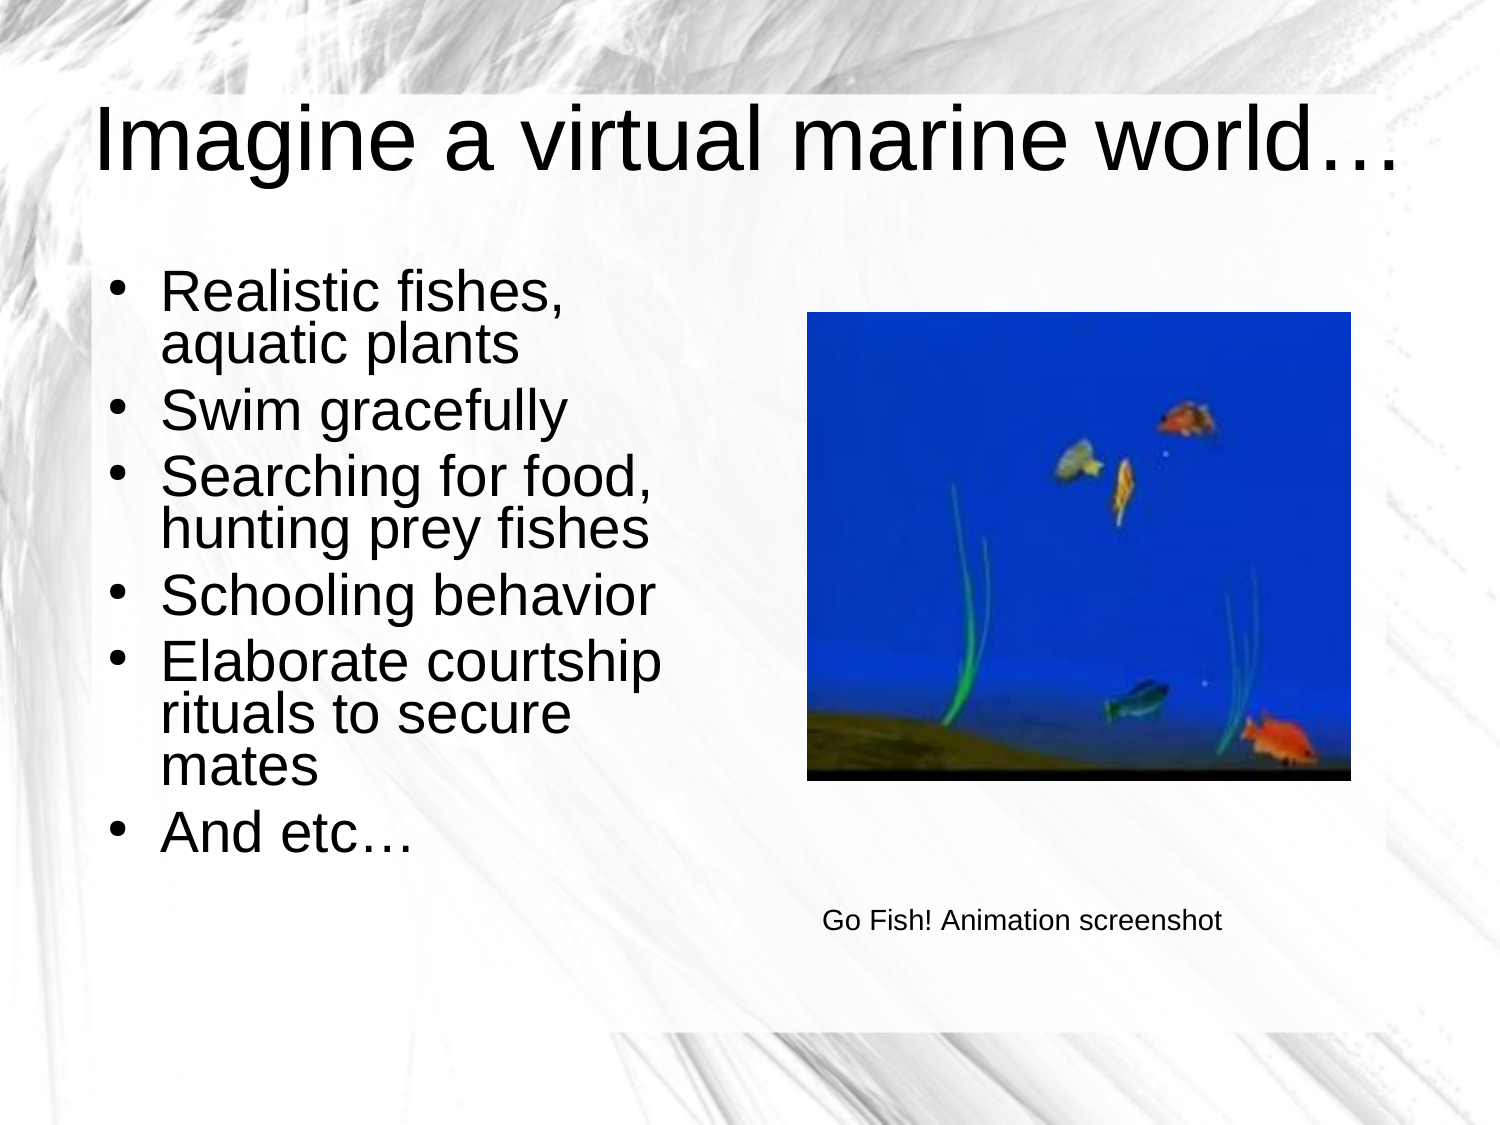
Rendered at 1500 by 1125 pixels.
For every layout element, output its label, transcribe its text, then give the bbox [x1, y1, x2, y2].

picture [0, 0, 1500, 1125]
text_box Go Fish! Animation screenshot [807, 893, 1300, 945]
title Imagine a virtual marine world… [75, 45, 1426, 233]
list Realistic fishes, aquatic plants Swim gracefully Searching for food, hunting prey fishes Schooling behavior Elaborate courtship rituals to secure mates And etc… [74, 262, 707, 957]
